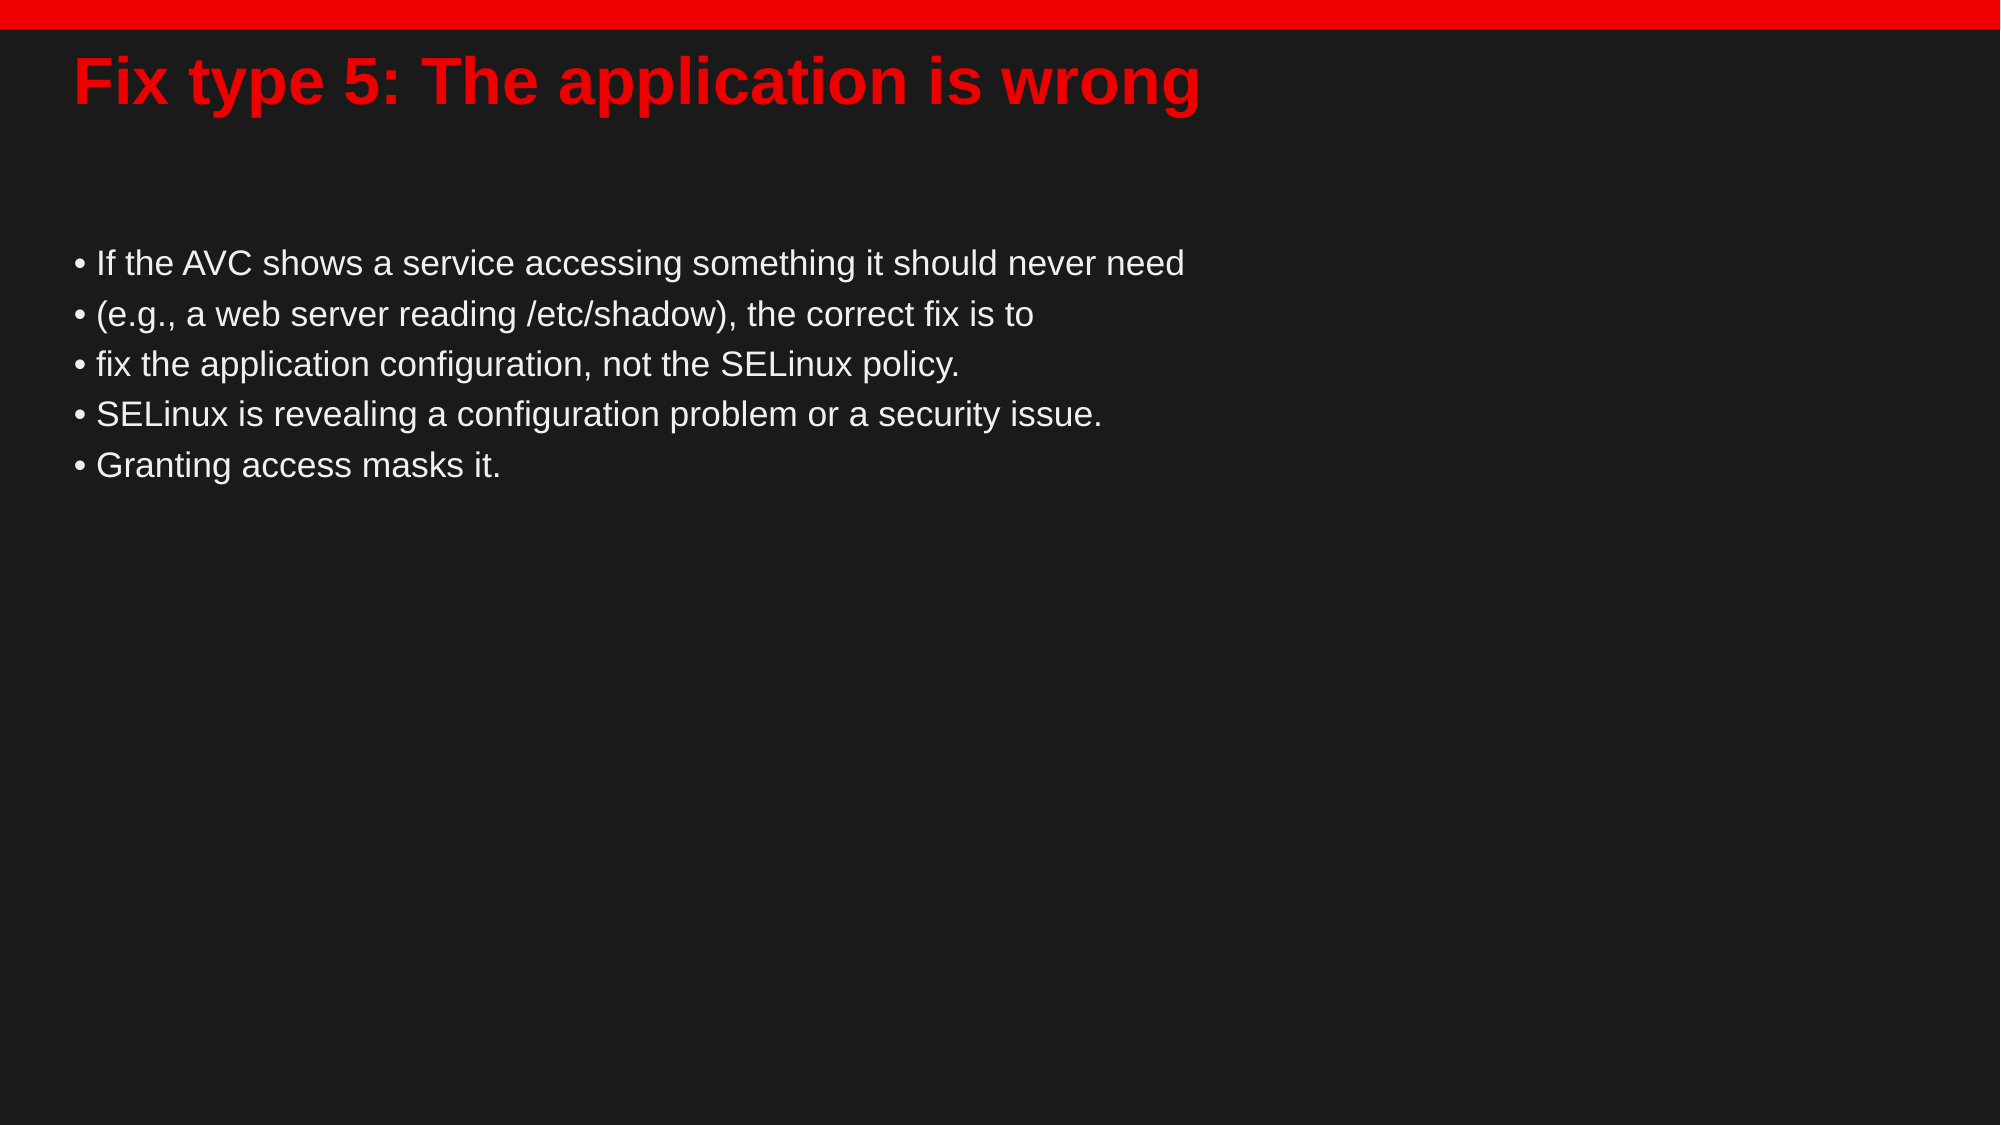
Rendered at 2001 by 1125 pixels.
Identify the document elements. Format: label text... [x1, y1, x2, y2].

text_box Fix type 5: The application is wrong [59, 36, 1942, 208]
text_box • If the AVC shows a service accessing something it should never need • (e.g., a web server reading /etc/shadow), the correct fix is to • fix the application configuration, not the SELinux policy. • SELinux is revealing a configuration problem or a security issue. • Granting access masks it. [59, 236, 1942, 1037]
text_box [0, 0, 2001, 30]
